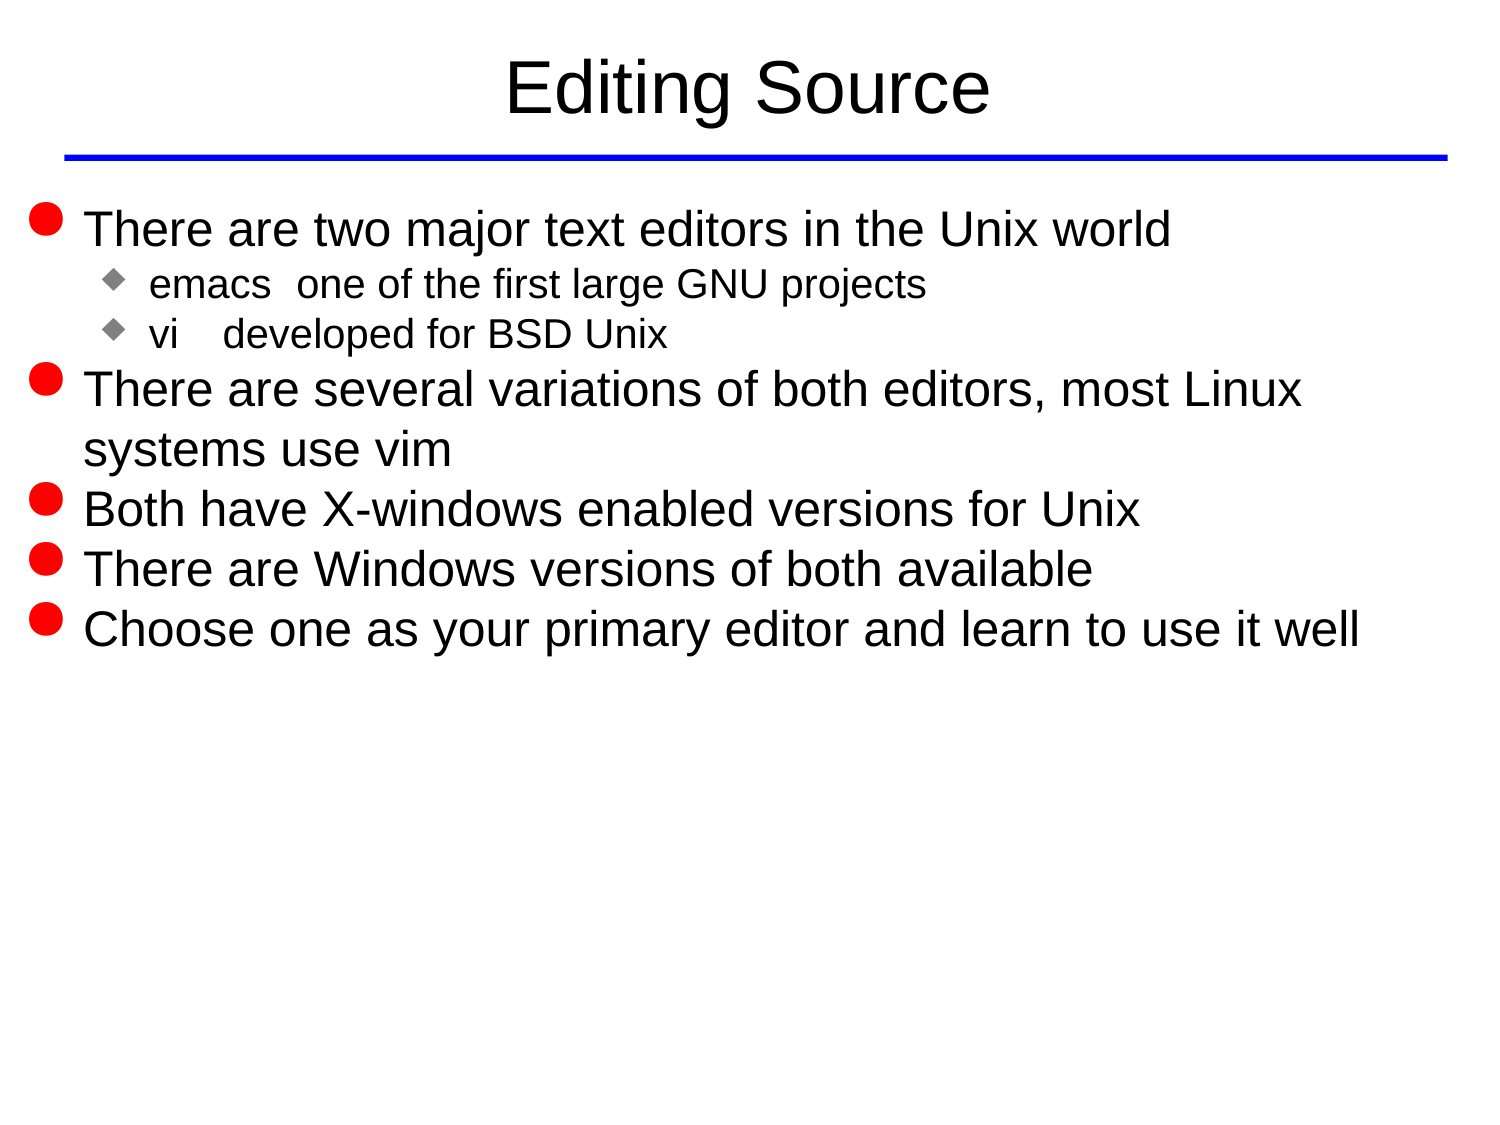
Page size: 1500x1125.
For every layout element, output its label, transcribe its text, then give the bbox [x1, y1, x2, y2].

list There are two major text editors in the Unix world emacs one of the first large GNU projects vi developed for BSD Unix There are several variations of both editors, most Linux systems use vim Both have X-windows enabled versions for Unix There are Windows versions of both available Choose one as your primary editor and learn to use it well [11, 189, 1461, 1029]
title Editing Source [115, 21, 1382, 147]
